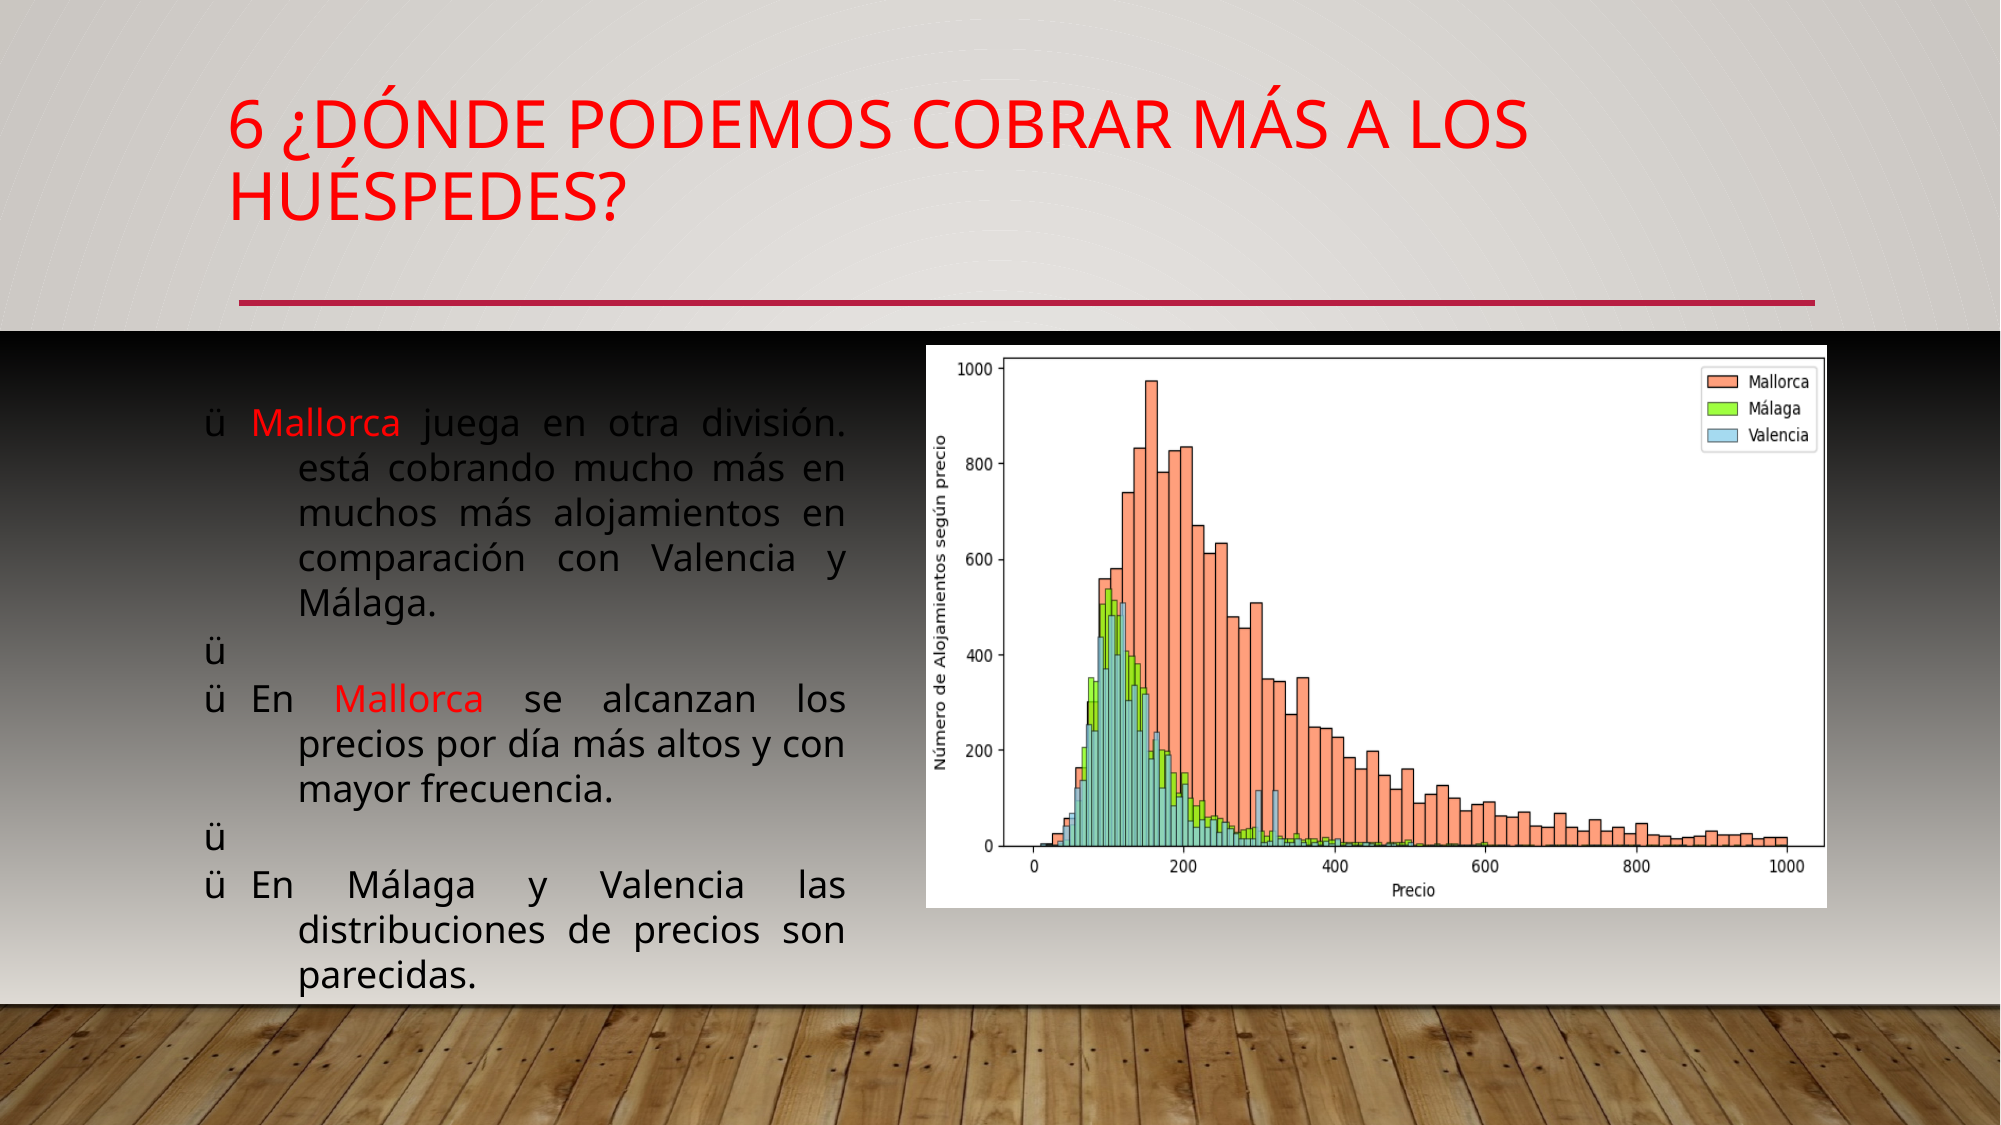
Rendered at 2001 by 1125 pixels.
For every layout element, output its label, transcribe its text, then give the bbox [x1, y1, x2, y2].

text_box Mallorca juega en otra división. está cobrando mucho más en muchos más alojamientos en comparación con Valencia y Málaga. En Mallorca se alcanzan los precios por día más altos y con mayor frecuencia. En Málaga y Valencia las distribuciones de precios son parecidas. [188, 391, 862, 862]
picture [926, 345, 1827, 908]
title 6 ¿Dónde podemos cobrar más a los huéspedes? [212, 83, 1788, 256]
